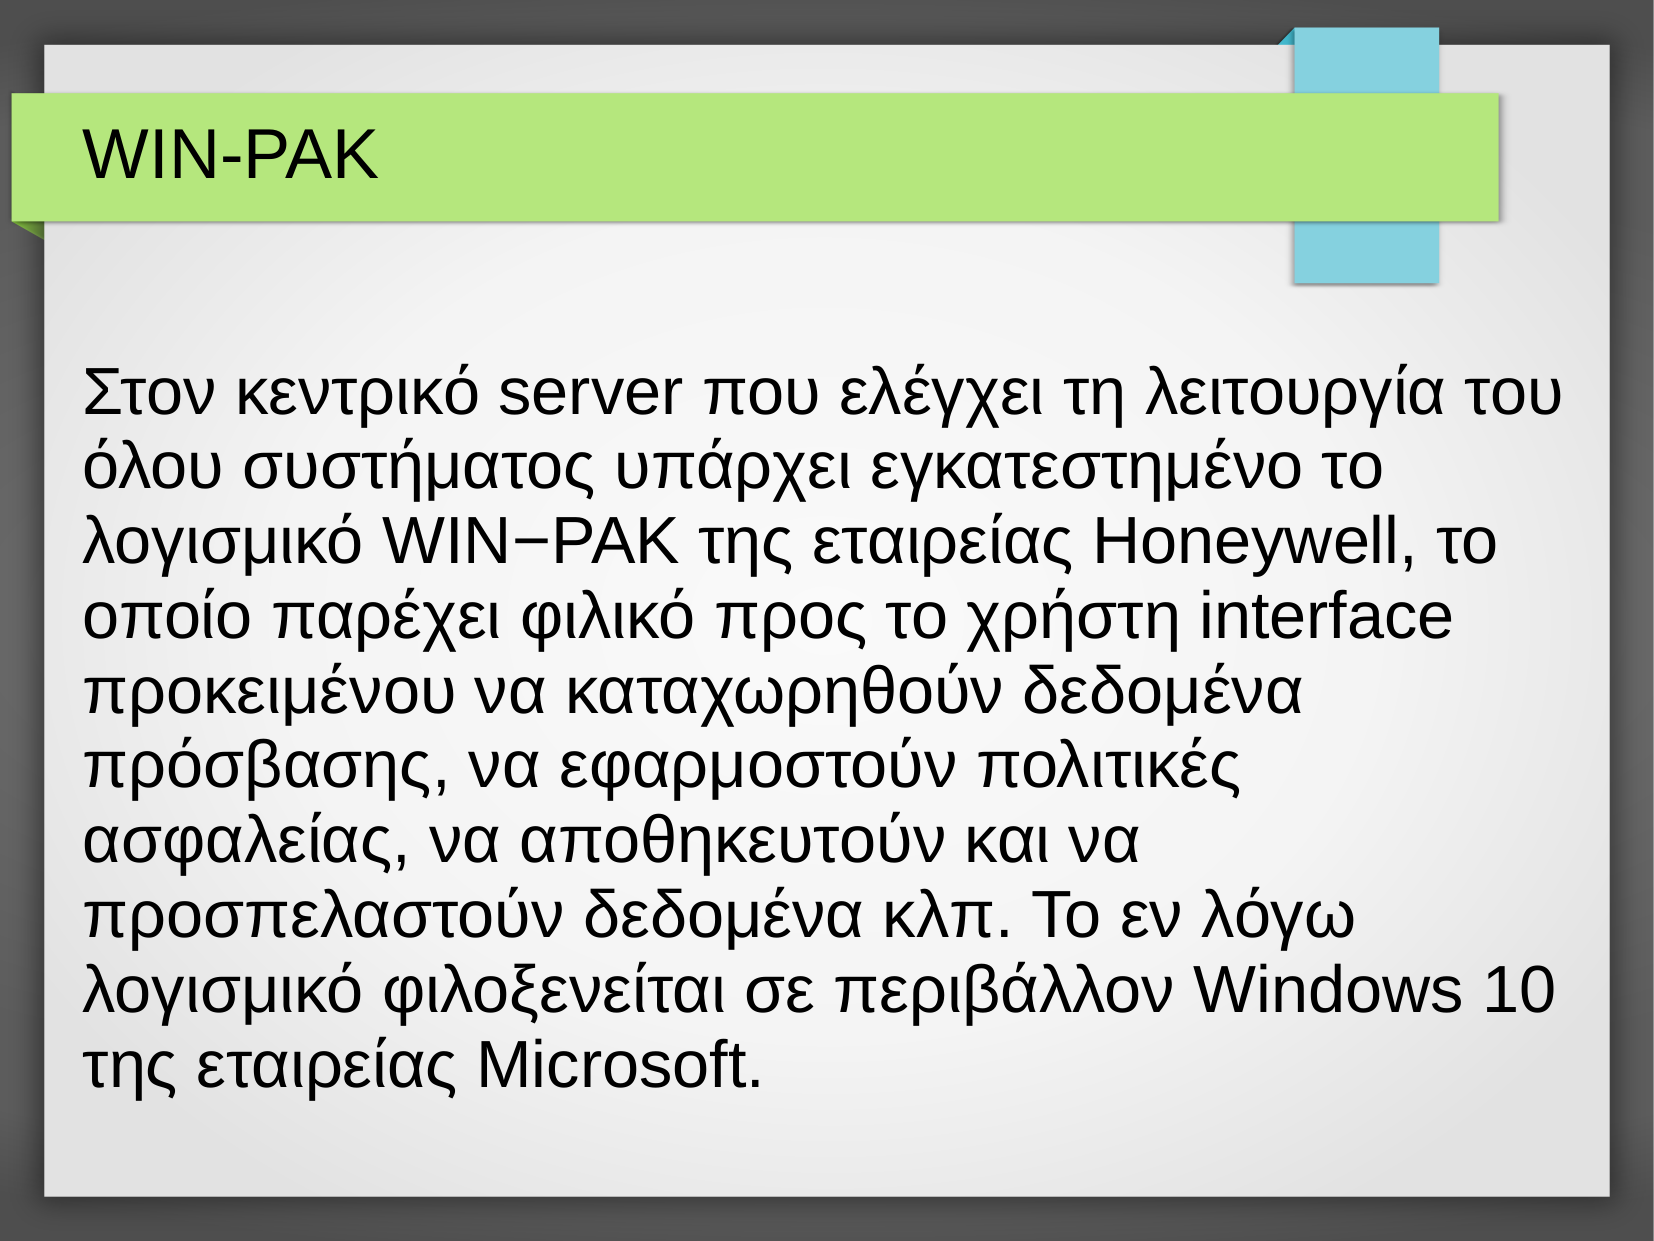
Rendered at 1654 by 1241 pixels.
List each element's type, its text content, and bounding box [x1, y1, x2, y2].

title WIN-PAK [82, 94, 1264, 213]
subtitle Στον κεντρικό server που ελέγχει τη λειτουργία του όλου συστήματος υπάρχει εγκατεστημένο το λογισμικό WIN−PAK της εταιρείας Honeywell, το οποίο παρέχει φιλικό προς το χρήστη interface προκειμένου να καταχωρηθούν δεδομένα πρόσβασης, να εφαρμοστούν πολιτικές ασφαλείας, να αποθηκευτούν και να προσπελαστούν δεδομένα κλπ. Το εν λόγω λογισμικό φιλοξενείται σε περιβάλλον Windows 10 της εταιρείας Microsoft. [82, 300, 1571, 1156]
picture [0, 0, 1654, 1241]
